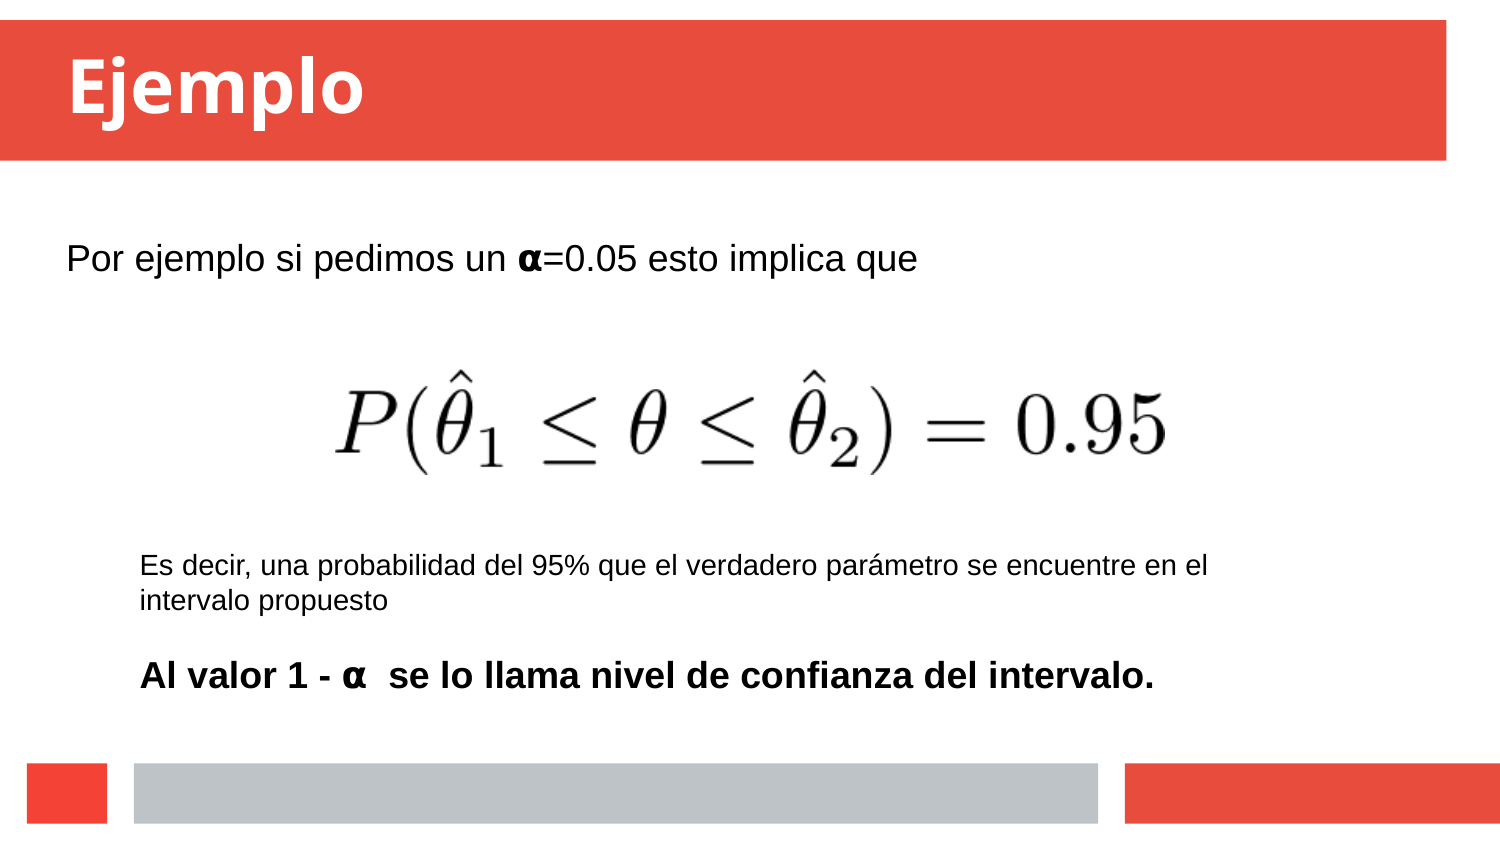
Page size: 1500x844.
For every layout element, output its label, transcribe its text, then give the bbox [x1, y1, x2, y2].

list Por ejemplo si pedimos un 𝝰=0.05 esto implica que [53, 220, 1394, 326]
picture [335, 369, 1165, 475]
title Ejemplo [53, 40, 1447, 141]
text_box Es decir, una probabilidad del 95% que el verdadero parámetro se encuentre en el intervalo propuesto Al valor 1 - 𝝰 se lo llama nivel de confianza del intervalo. [124, 531, 1246, 633]
